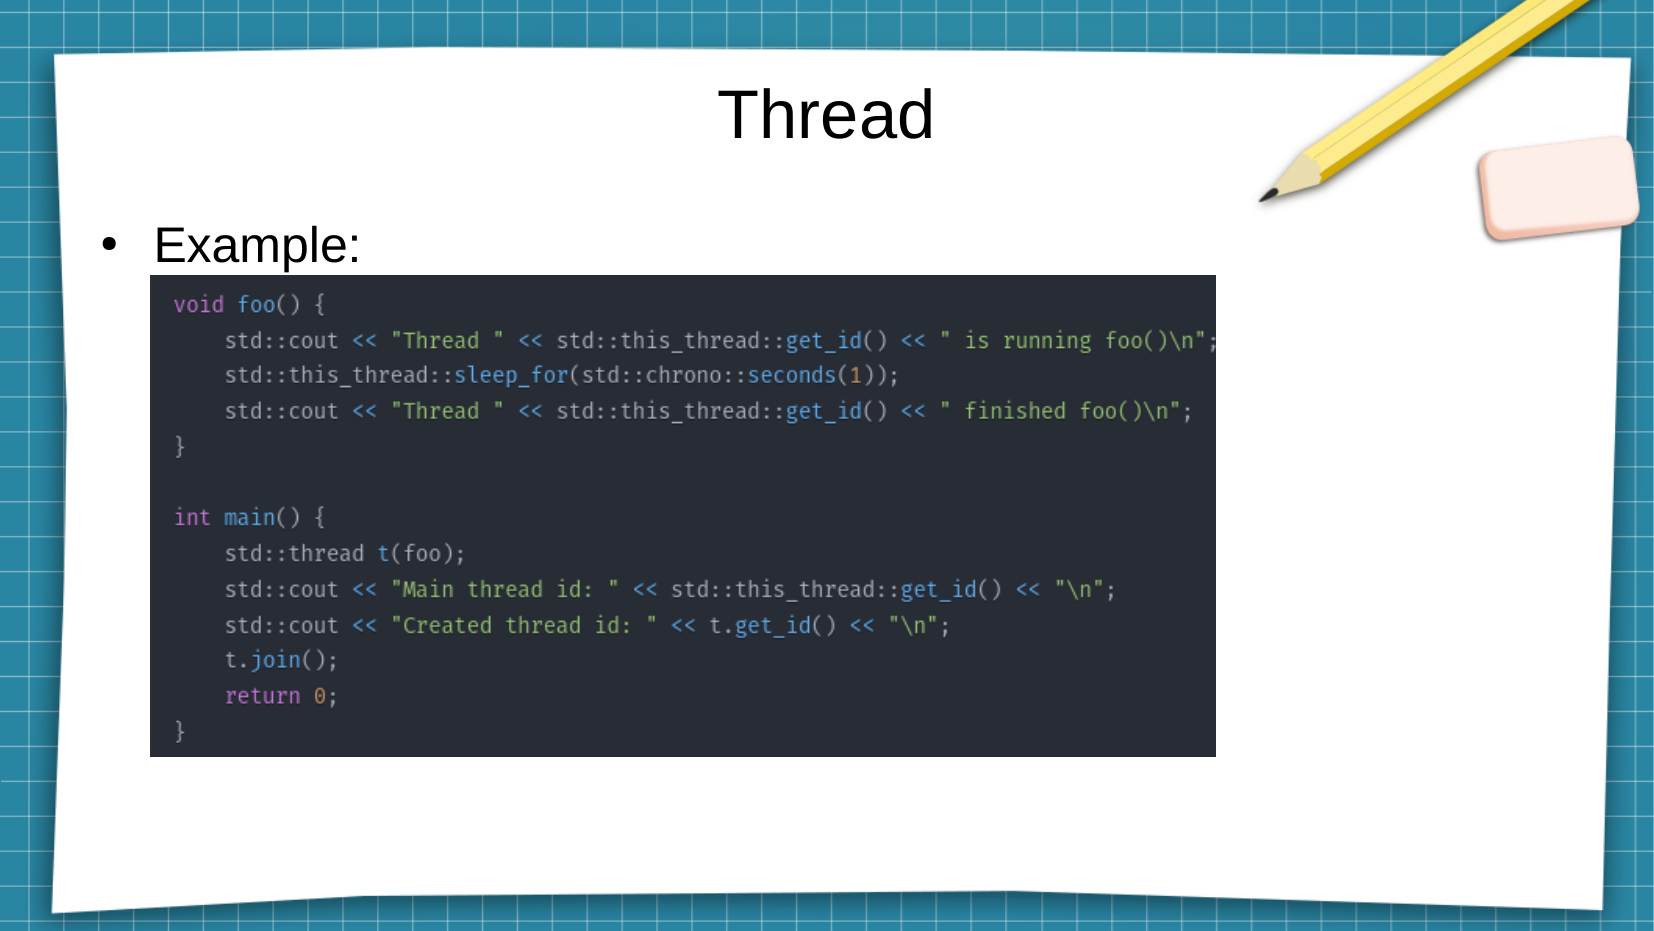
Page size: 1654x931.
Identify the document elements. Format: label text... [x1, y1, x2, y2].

list Example: [82, 217, 1571, 758]
picture [0, 0, 1654, 931]
title Thread [82, 37, 1571, 193]
